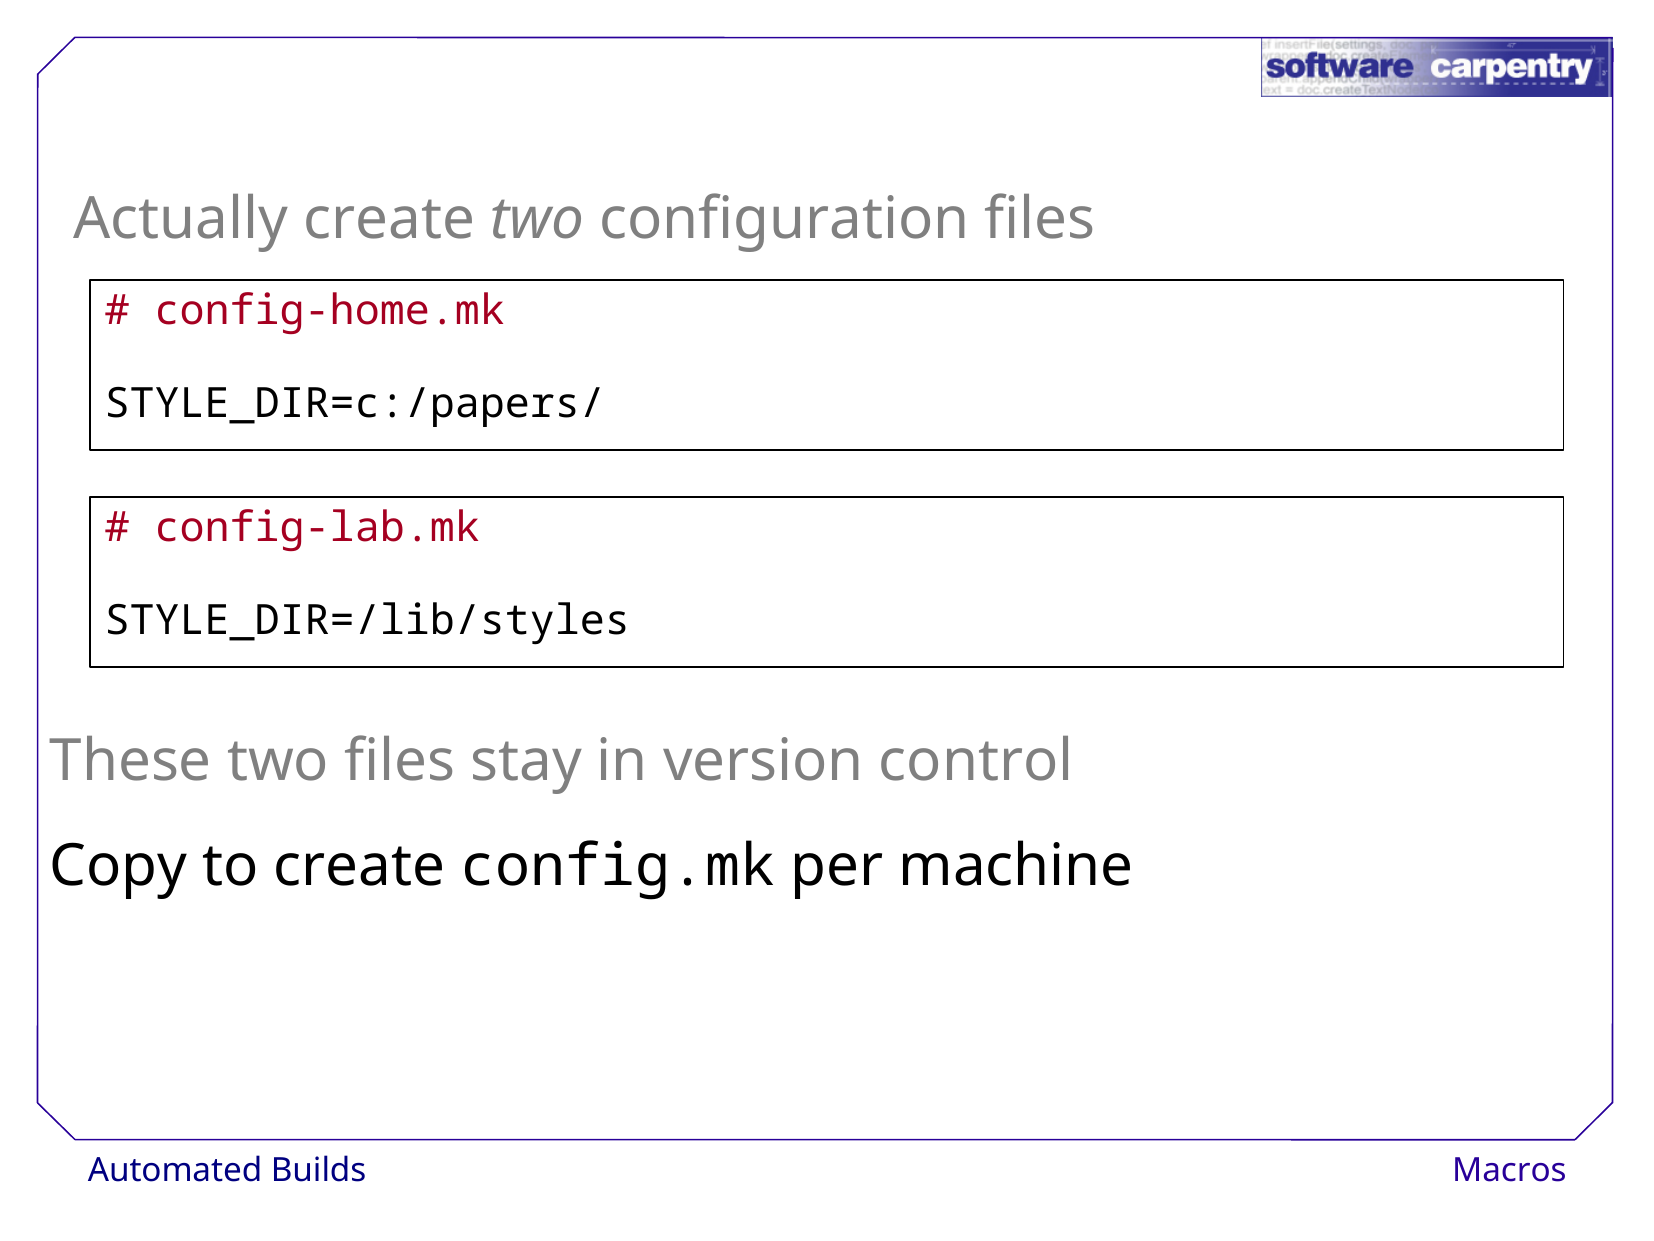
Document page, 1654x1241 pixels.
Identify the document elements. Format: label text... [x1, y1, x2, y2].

text_box # config-lab.mk STYLE_DIR=/lib/styles [89, 497, 1564, 668]
text_box # config-home.mk STYLE_DIR=c:/papers/ [89, 279, 1564, 451]
picture [1261, 39, 1613, 97]
text_box Actually create two configuration files [58, 138, 1261, 259]
text_box These two files stay in version control Copy to create config.mk per machine [35, 679, 1299, 905]
